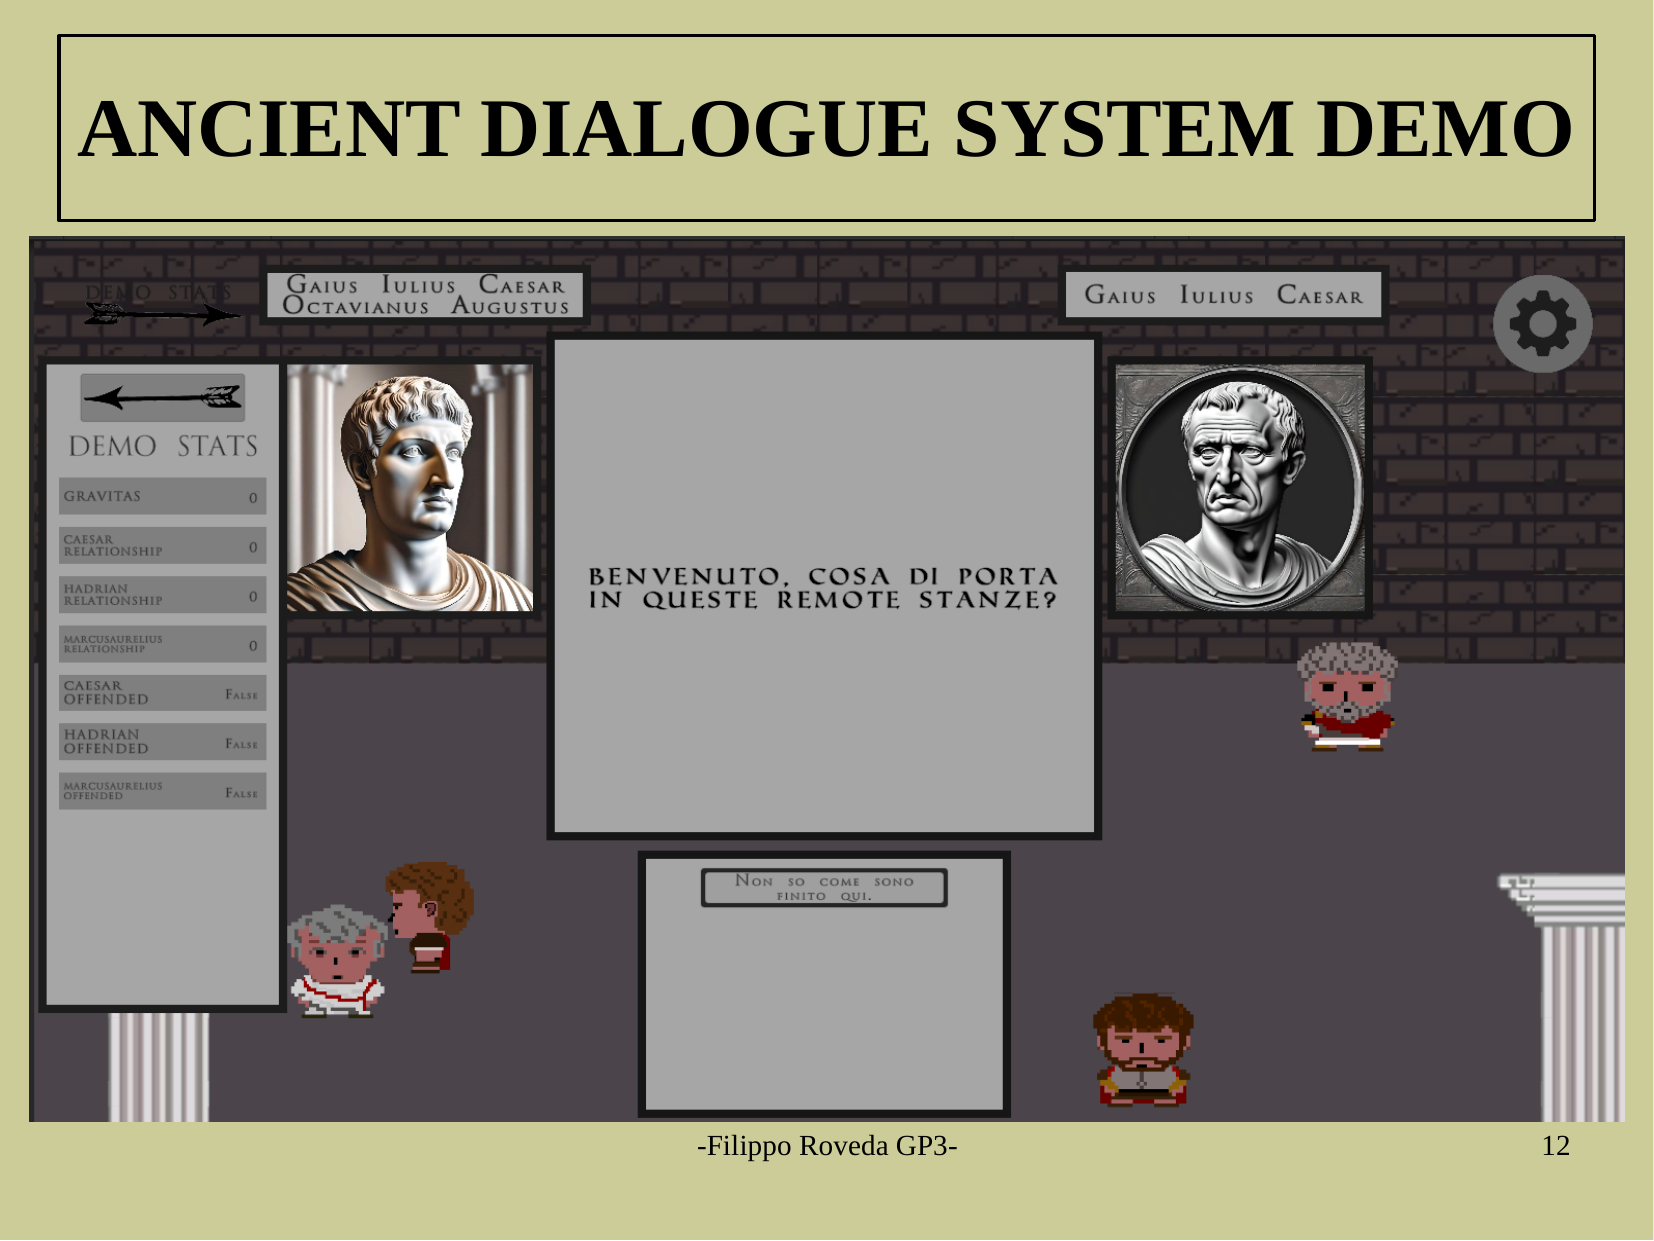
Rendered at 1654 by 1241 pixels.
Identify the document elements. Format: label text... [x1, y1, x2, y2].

picture [29, 236, 1625, 1123]
title ANCIENT DIALOGUE SYSTEM DEMO [59, 35, 1595, 221]
